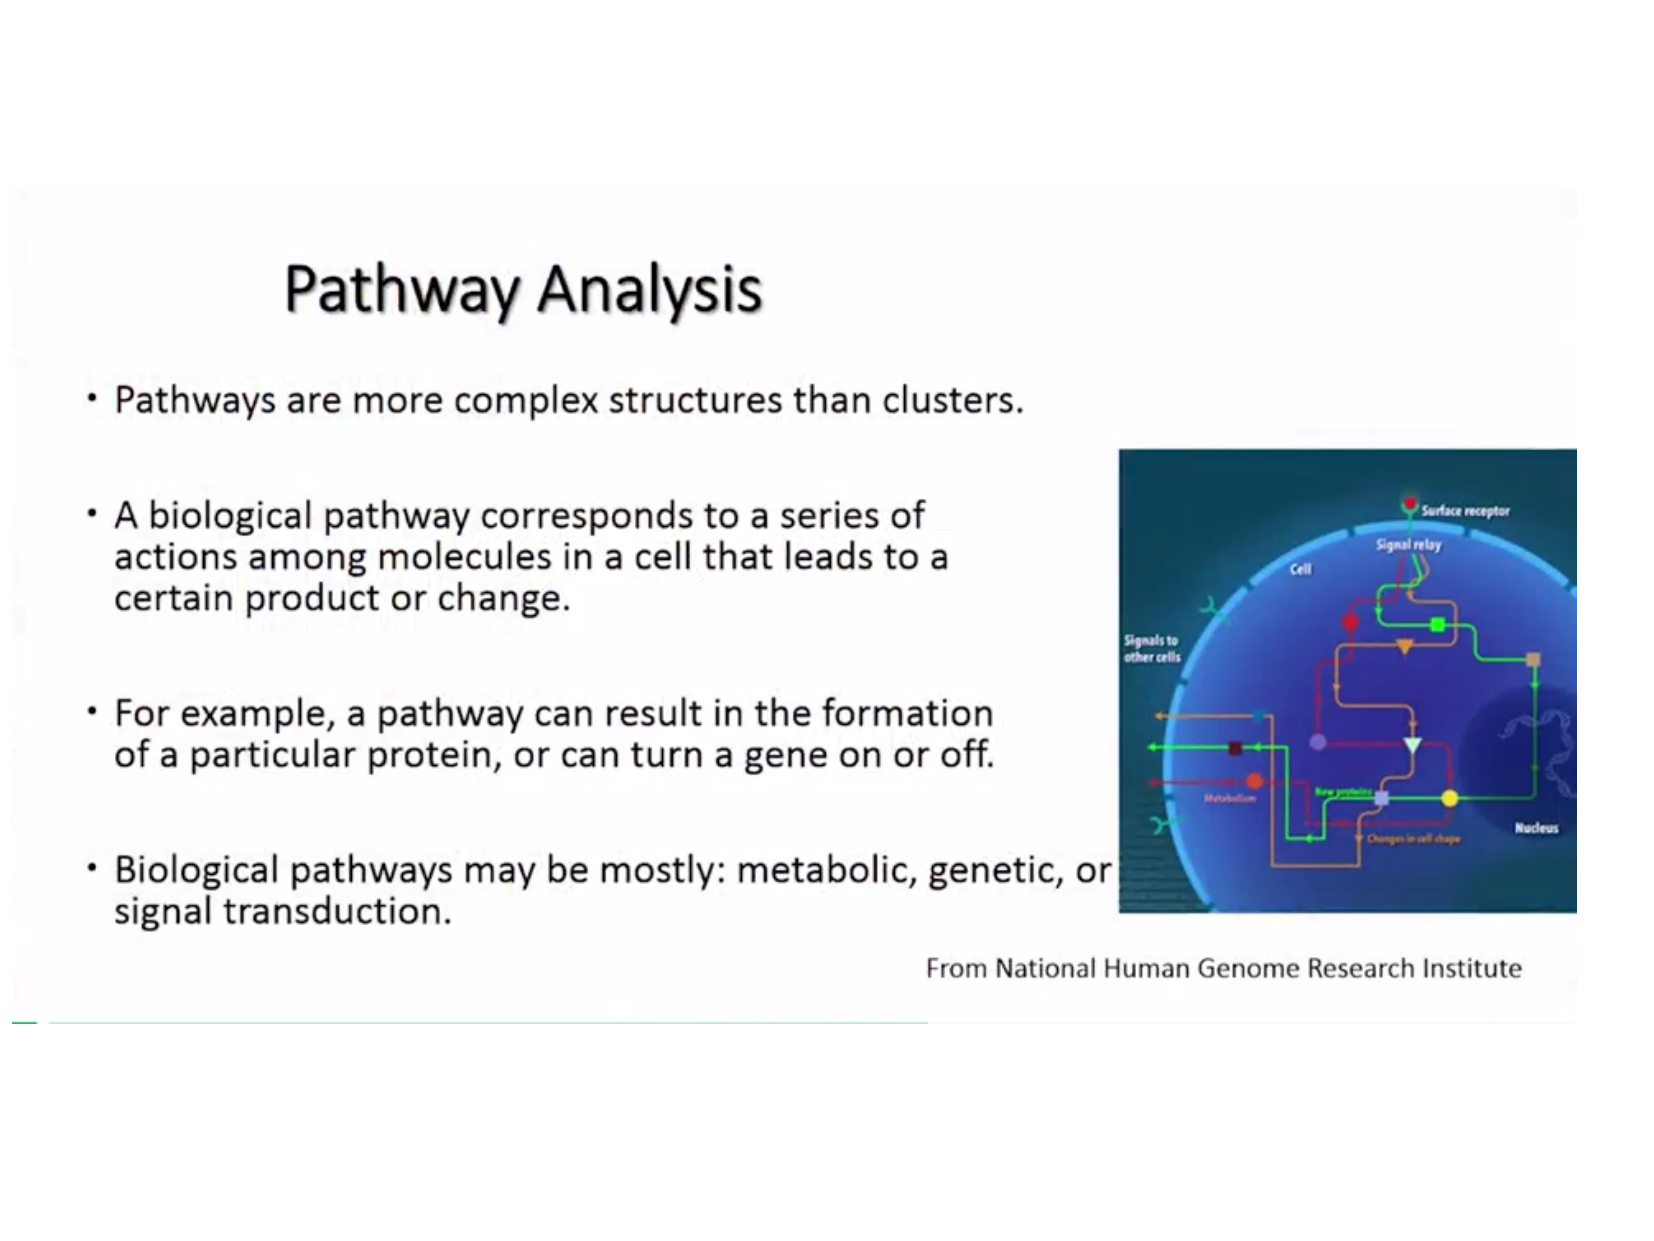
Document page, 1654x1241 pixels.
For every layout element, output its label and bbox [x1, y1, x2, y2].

picture [12, 188, 1577, 1024]
